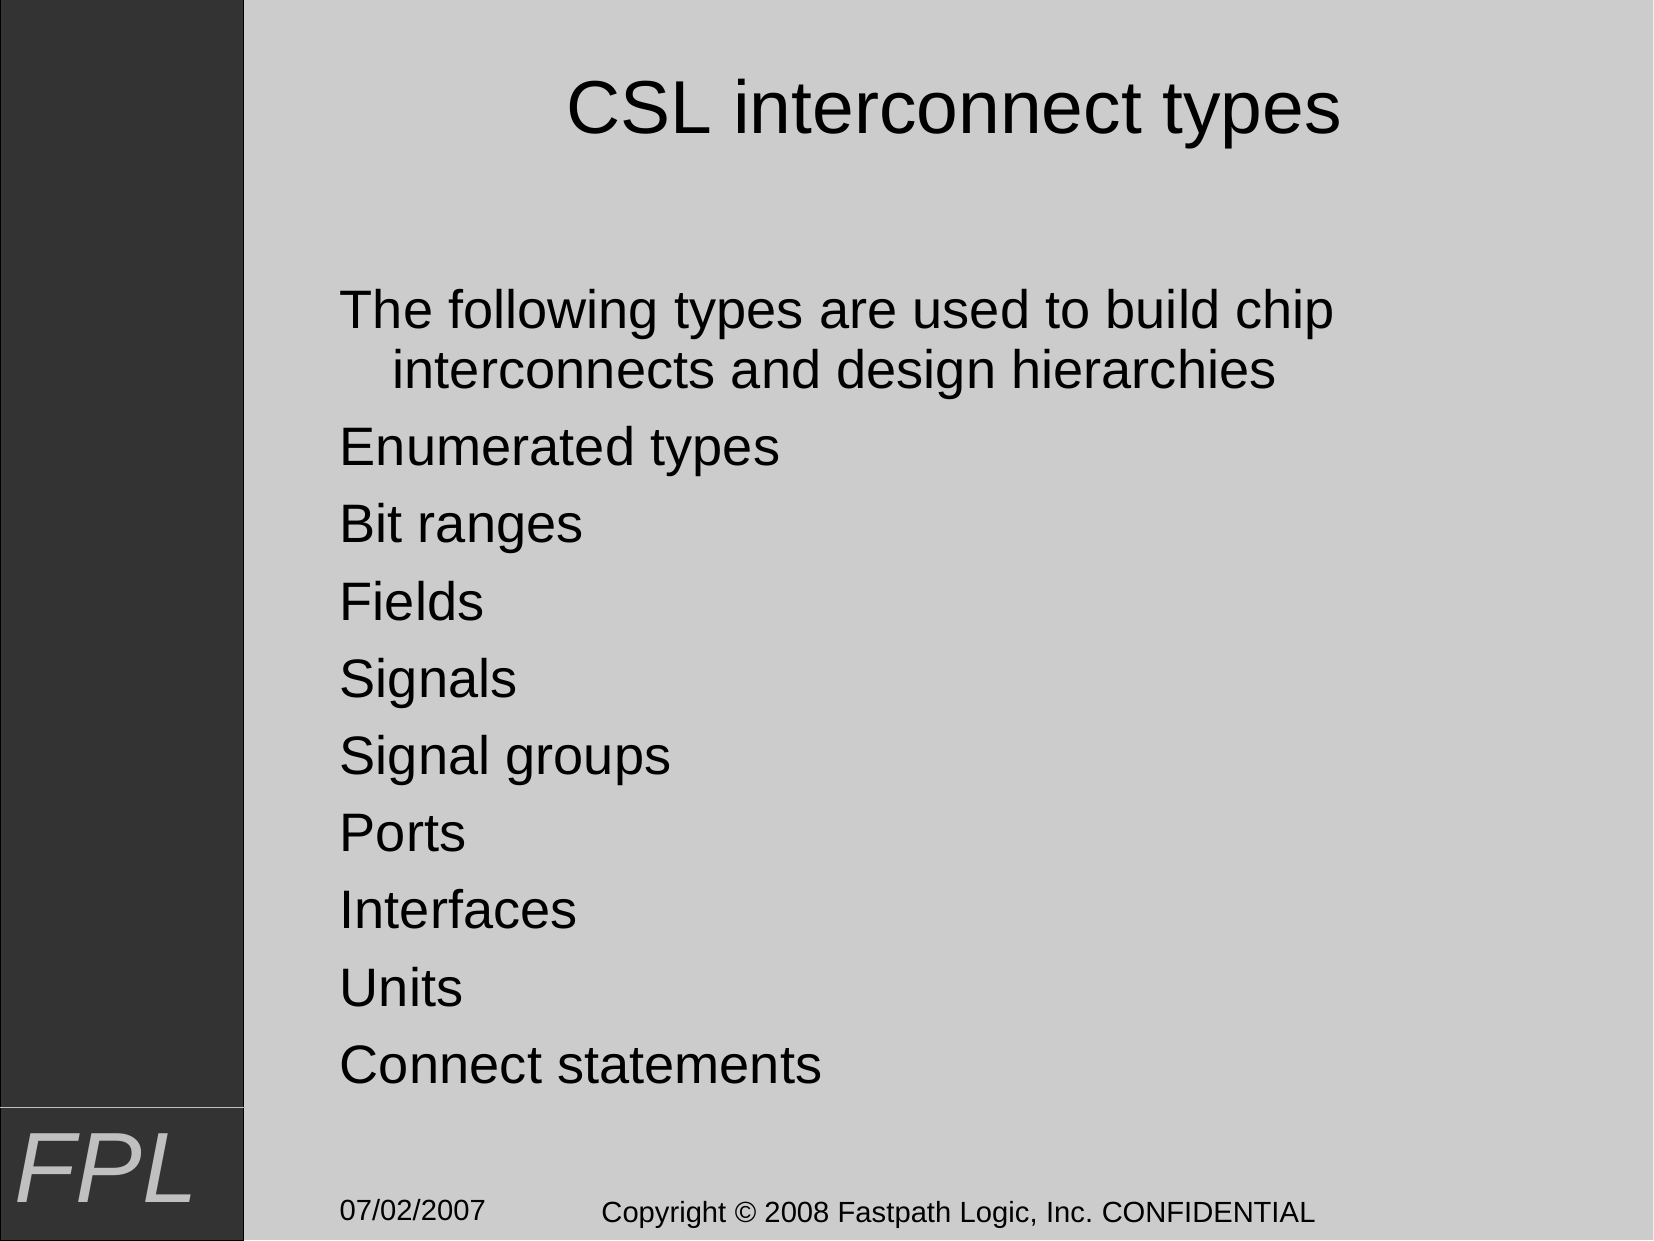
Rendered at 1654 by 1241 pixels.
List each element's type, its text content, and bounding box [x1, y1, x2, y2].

subtitle The following types are used to build chip interconnects and design hierarchies Enumerated types Bit ranges Fields Signals Signal groups Ports Interfaces Units Connect statements [322, 159, 1635, 1241]
title CSL interconnect types [403, 0, 1506, 159]
